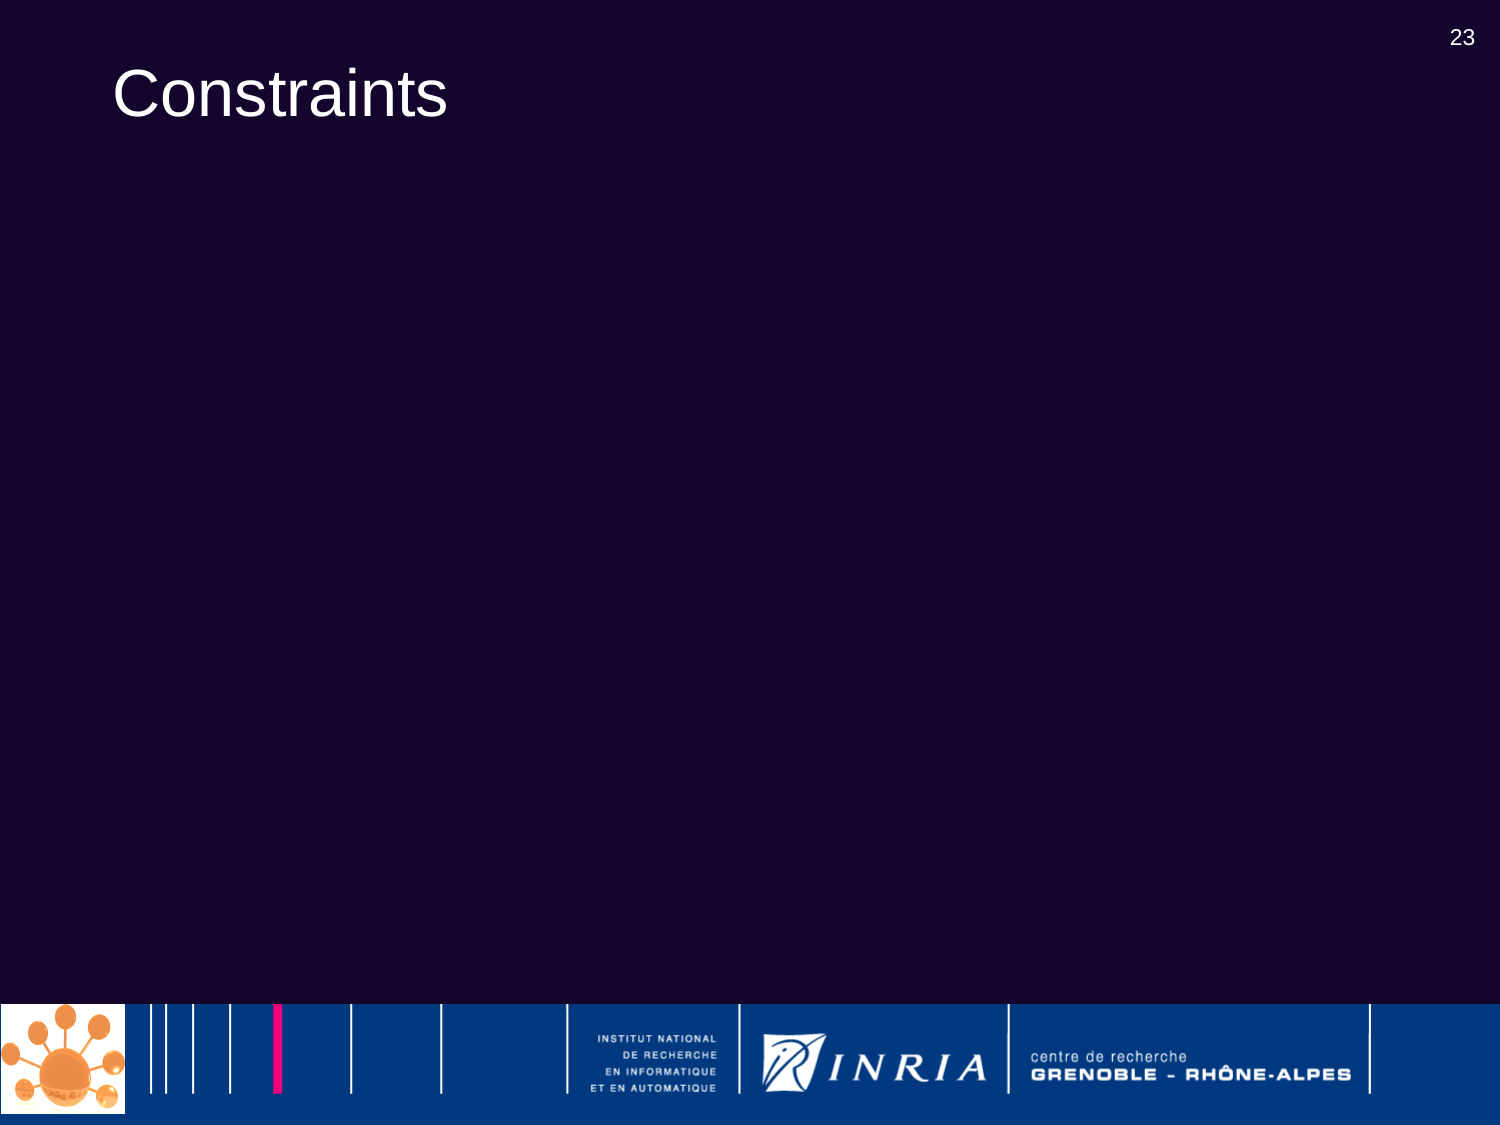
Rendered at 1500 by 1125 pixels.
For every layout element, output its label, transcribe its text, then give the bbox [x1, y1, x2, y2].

title Constraints [112, 7, 1474, 181]
picture [0, 1004, 1500, 1125]
